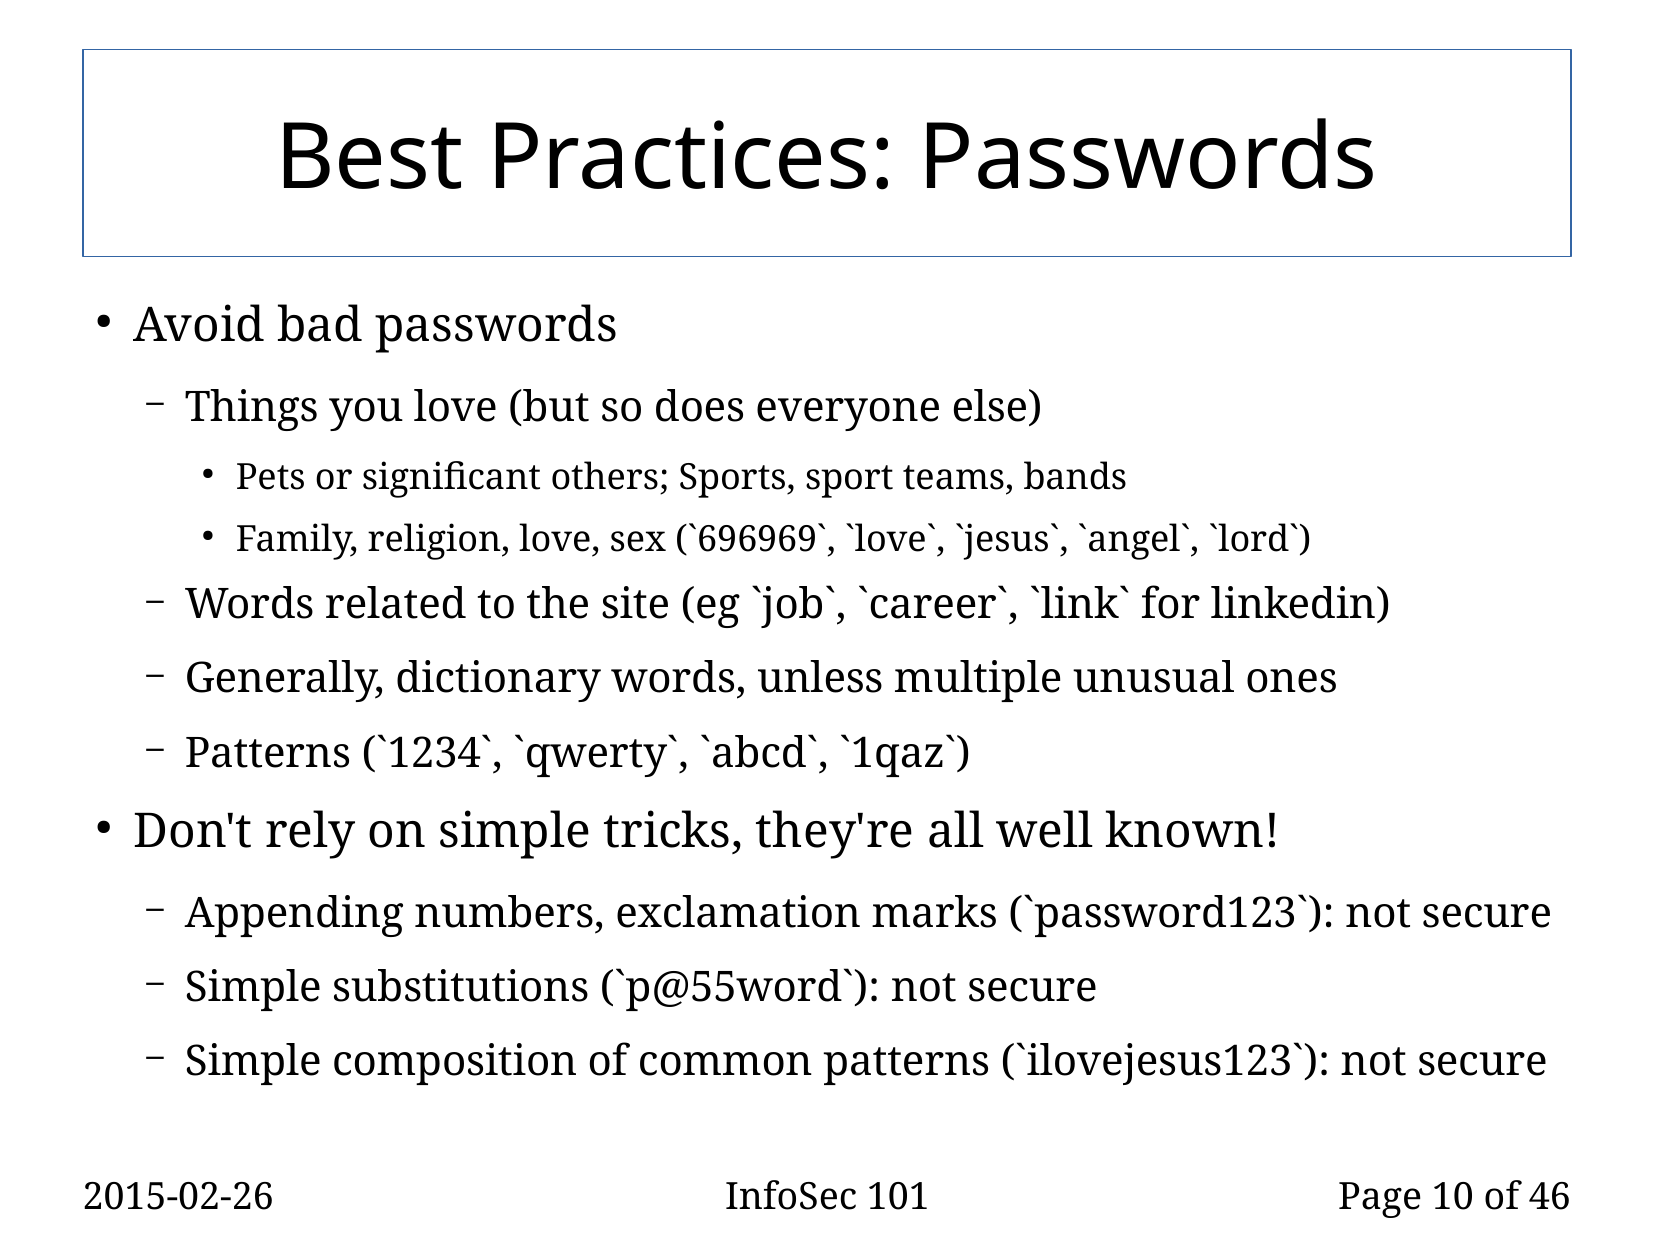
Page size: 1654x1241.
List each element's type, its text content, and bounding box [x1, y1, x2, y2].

title Best Practices: Passwords [82, 49, 1571, 257]
list Avoid bad passwords Things you love (but so does everyone else) Pets or significant others; Sports, sport teams, bands Family, religion, love, sex (`696969`, `love`, `jesus`, `angel`, `lord`) Words related to the site (eg `job`, `career`, `link` for linkedin) Generally, dictionary words, unless multiple unusual ones Patterns (`1234`, `qwerty`, `abcd`, `1qaz`) Don't rely on simple tricks, they're all well known! Appending numbers, exclamation marks (`password123`): not secure Simple substitutions (`p@55word`): not secure Simple composition of common patterns (`ilovejesus123`): not secure [82, 290, 1571, 1126]
